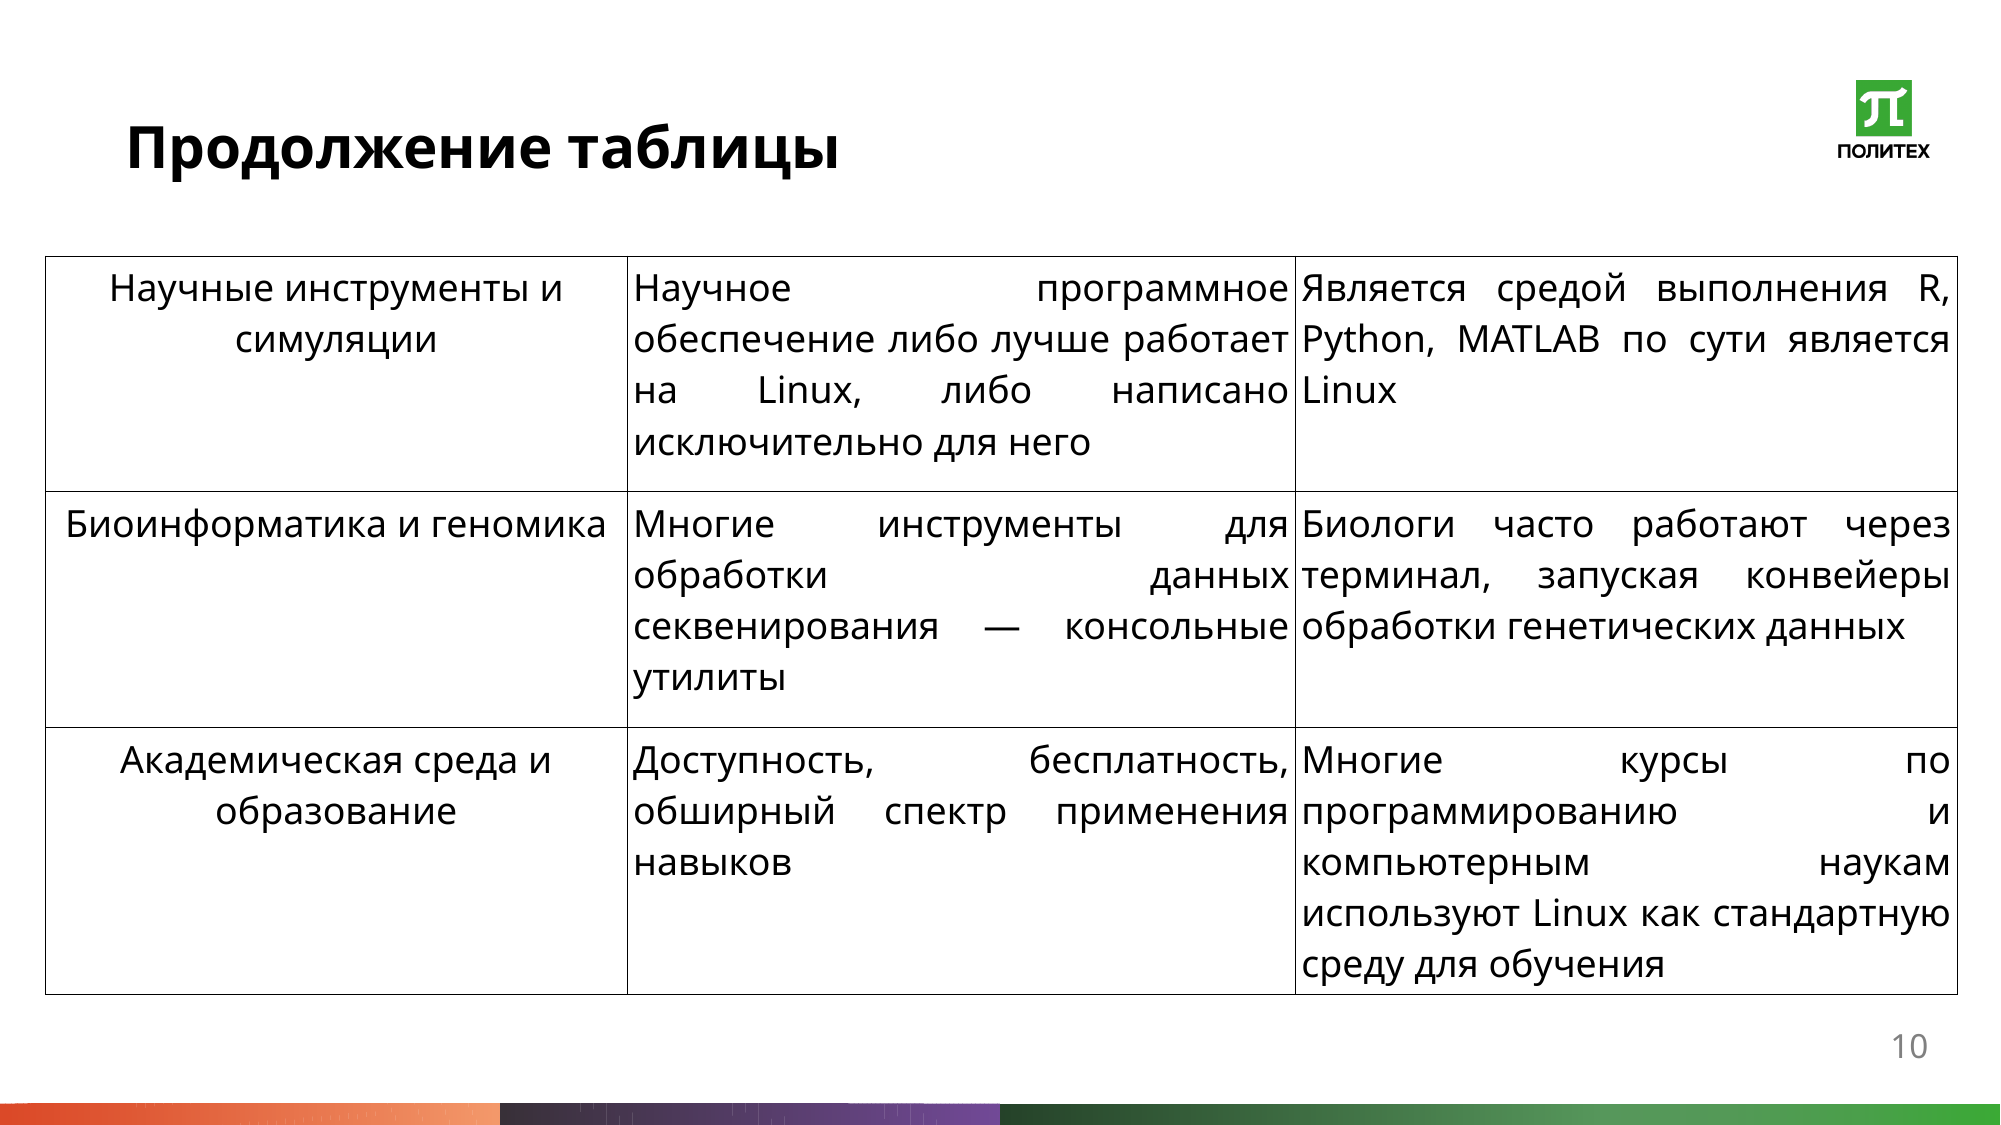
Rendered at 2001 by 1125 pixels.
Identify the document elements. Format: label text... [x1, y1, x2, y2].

text_box Продолжение таблицы [110, 110, 1814, 211]
slide_number <номер> [1493, 1018, 1944, 1079]
table_header Научное программное обеспечение либо лучше работает на Linux, либо написано исключительно для него [628, 257, 1295, 491]
table_cell Многие инструменты для обработки данных секвенирования — консольные утилиты [628, 492, 1295, 727]
table_header Является средой выполнения R, Python, MATLAB по сути является Linux [1296, 257, 1957, 491]
table_cell Многие курсы по программированию и компьютерным наукам используют Linux как стандартную среду для обучения [1296, 728, 1957, 994]
table_cell Биоинформатика и геномика [46, 492, 627, 727]
table_cell Академическая среда и образование [46, 728, 627, 994]
table_header Научные инструменты и симуляции [46, 257, 627, 491]
table_cell Биологи часто работают через терминал, запуская конвейеры обработки генетических данных [1296, 492, 1957, 727]
picture [1838, 80, 1930, 158]
table_cell Доступность, бесплатность, обширный спектр применения навыков [628, 728, 1295, 994]
